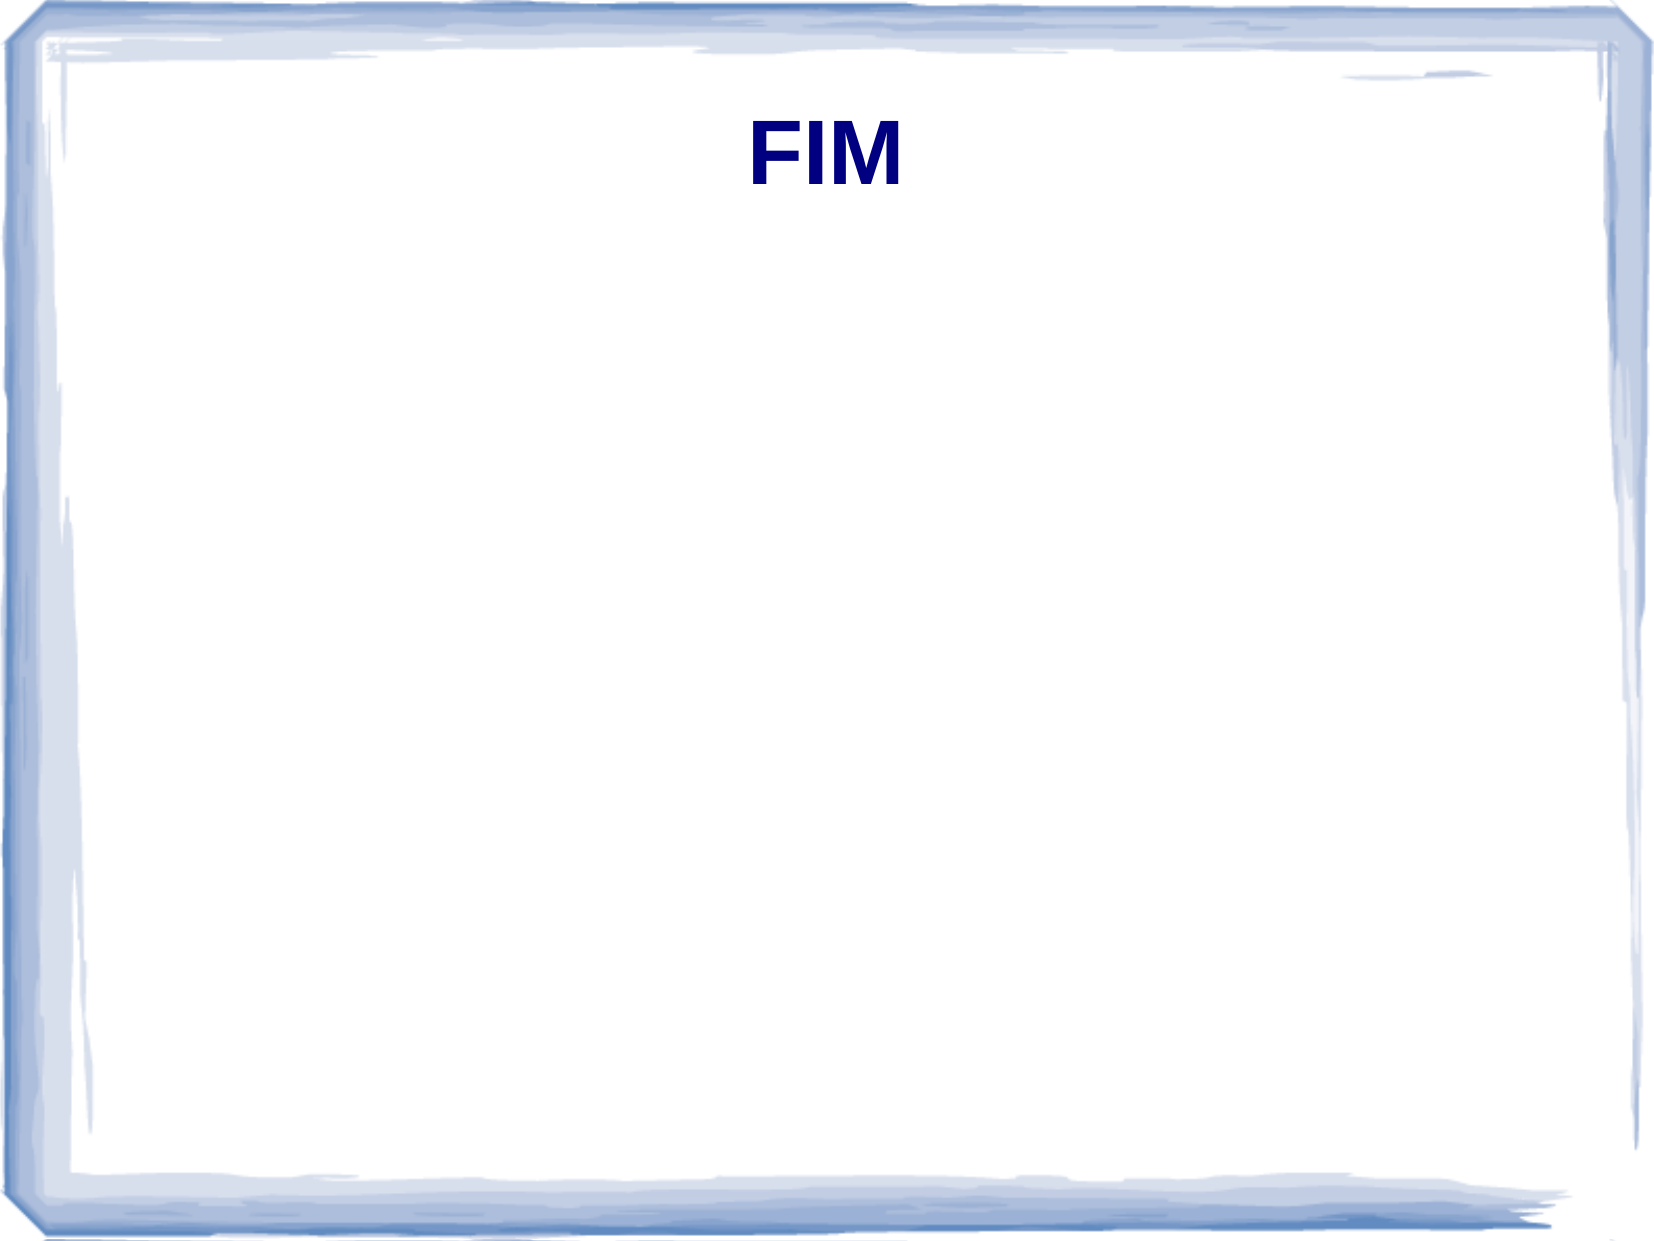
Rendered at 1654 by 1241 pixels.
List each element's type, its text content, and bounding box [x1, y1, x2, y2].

picture [0, 0, 1654, 1241]
title FIM [82, 49, 1571, 257]
